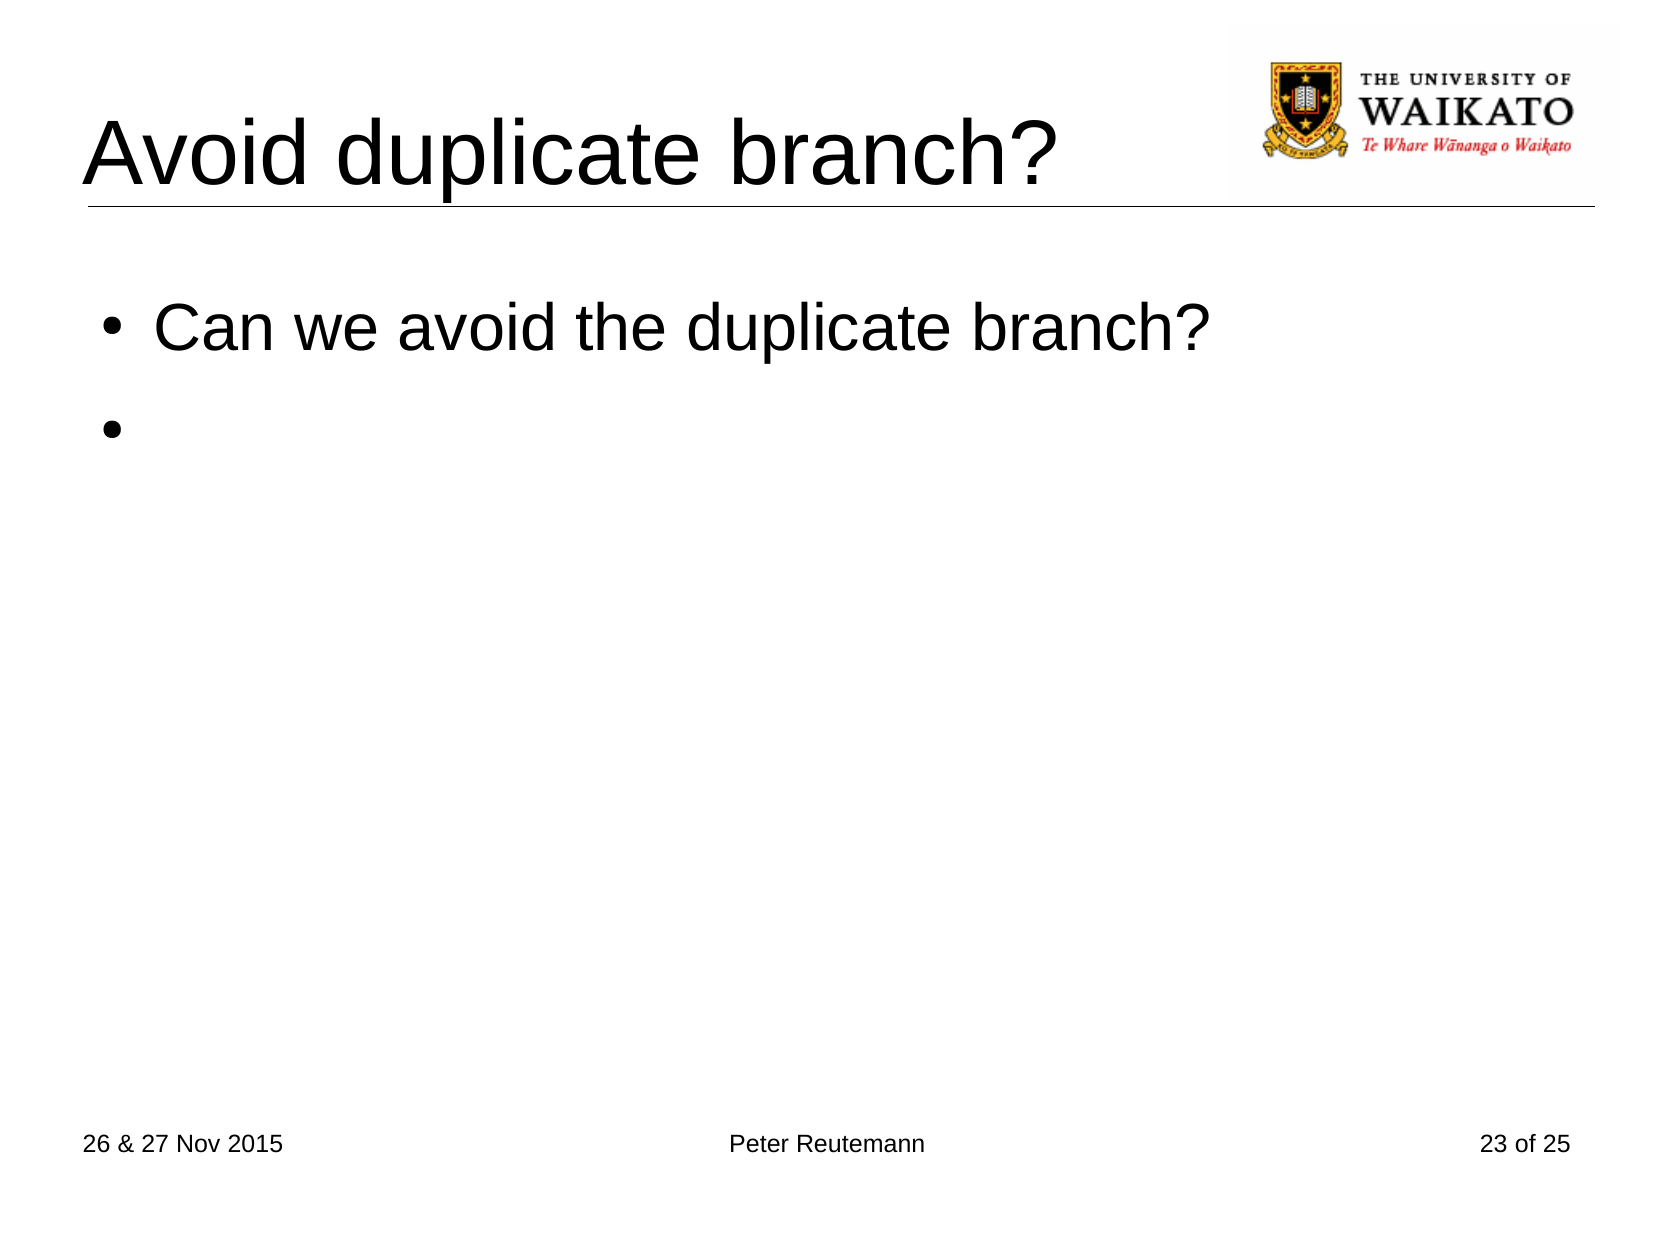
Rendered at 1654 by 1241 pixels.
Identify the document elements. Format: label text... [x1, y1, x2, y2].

title Avoid duplicate branch? [82, 49, 1571, 257]
list Can we avoid the duplicate branch? [82, 290, 1571, 1010]
picture [1228, 24, 1619, 201]
